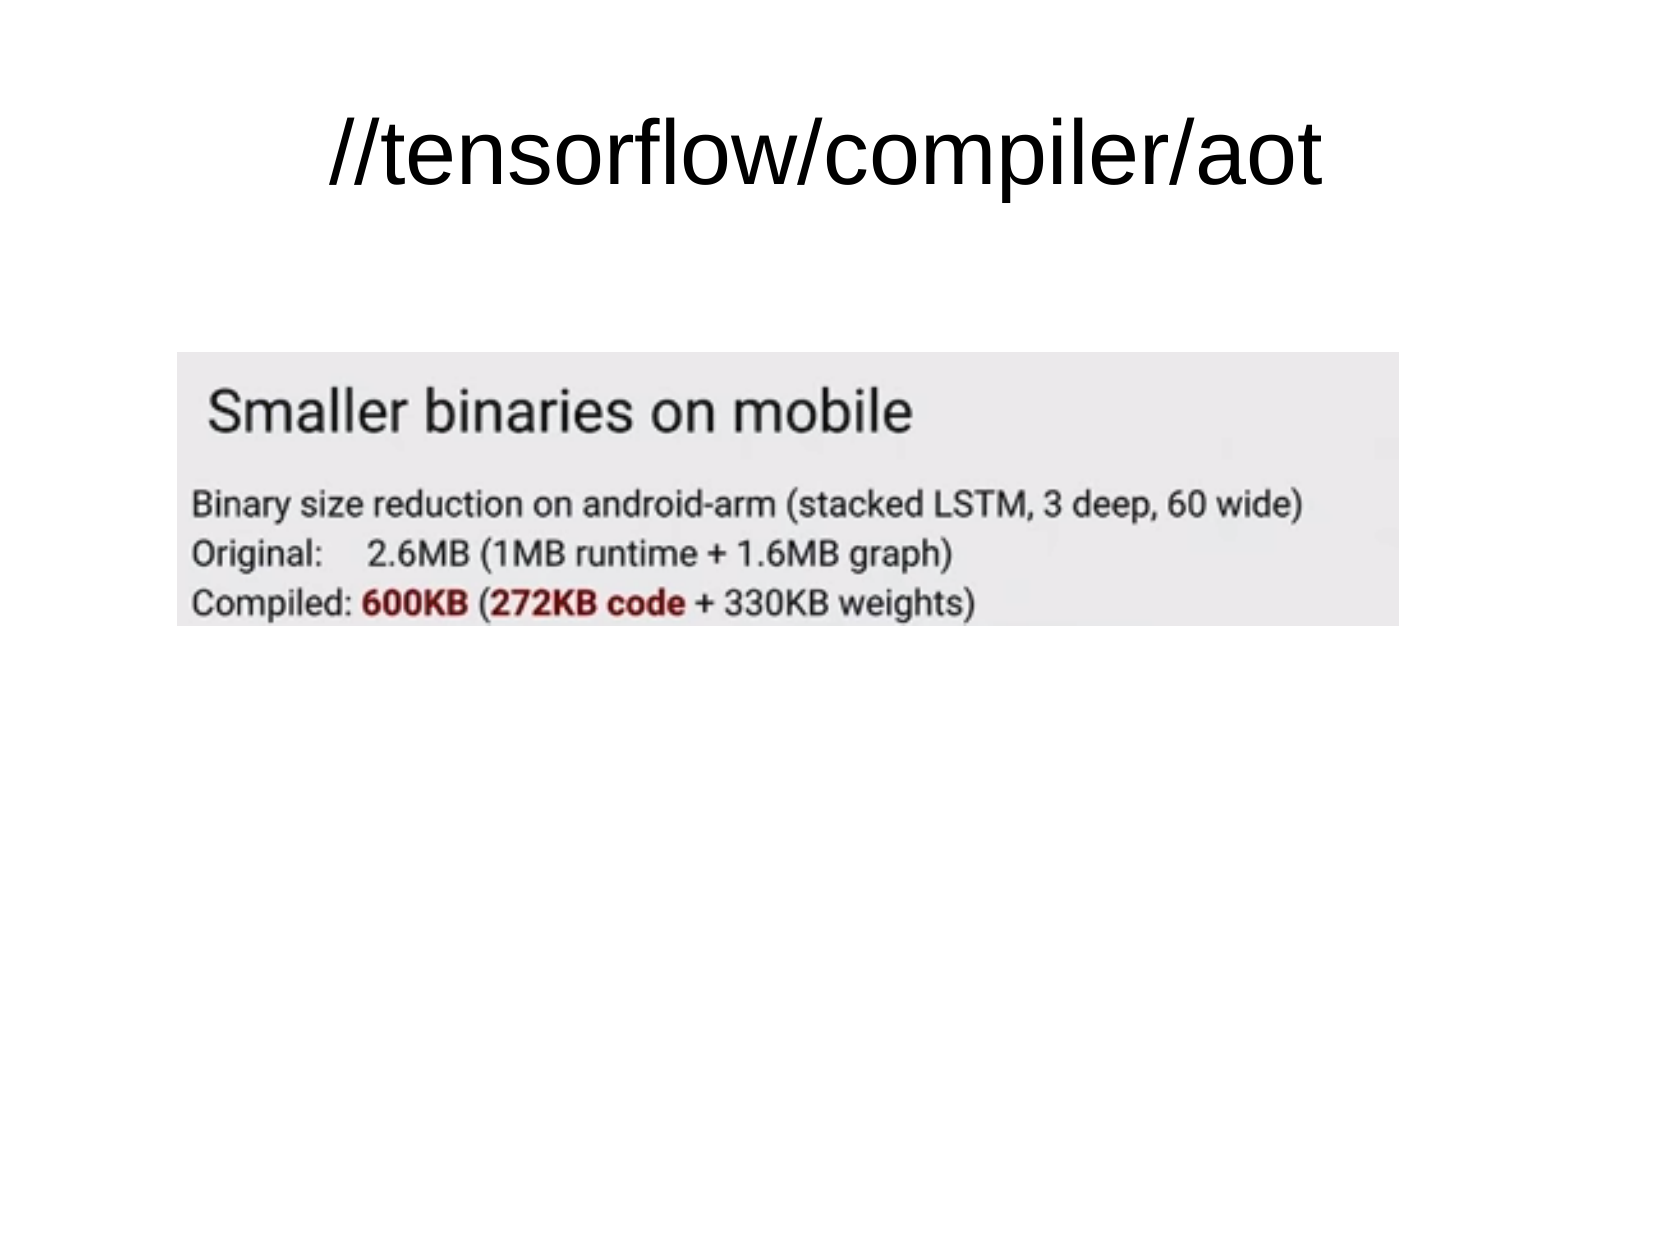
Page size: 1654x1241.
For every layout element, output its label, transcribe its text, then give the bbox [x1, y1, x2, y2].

picture [177, 352, 1399, 626]
title //tensorflow/compiler/aot [82, 49, 1571, 257]
